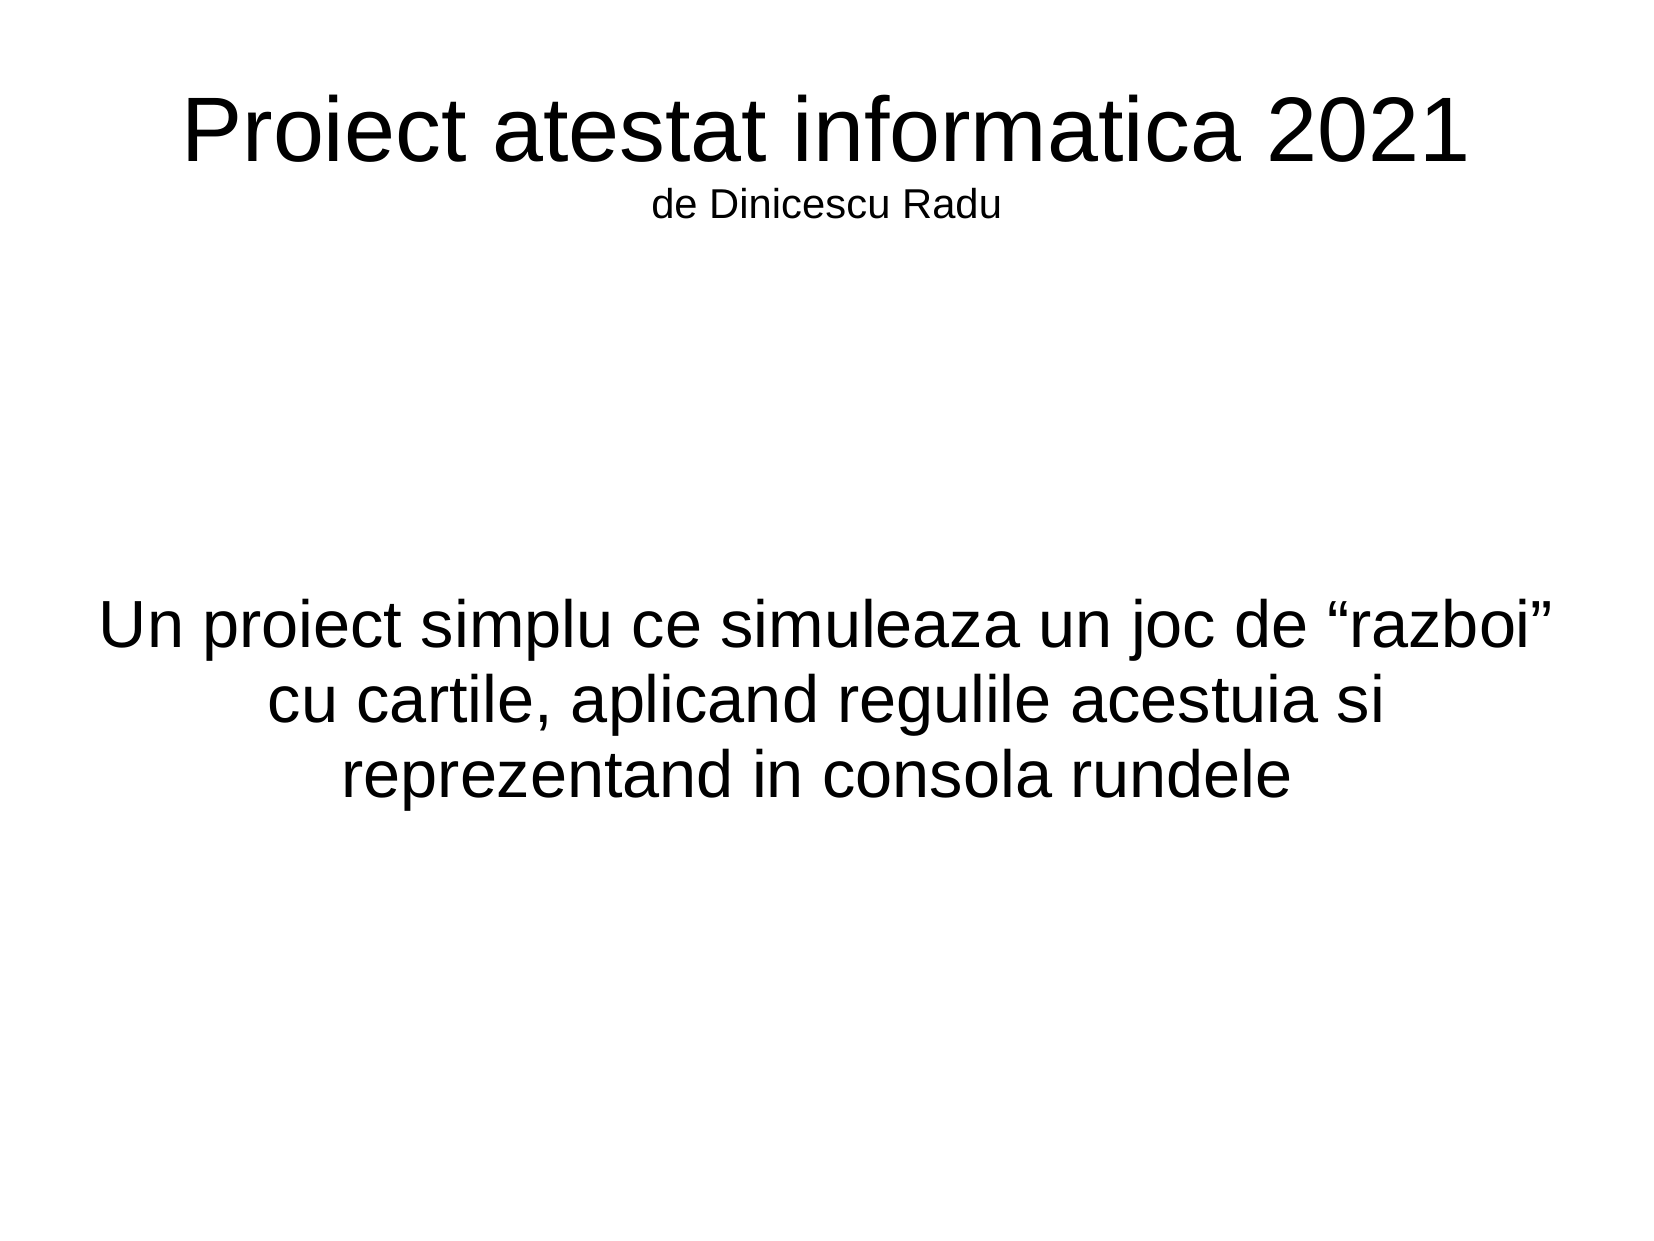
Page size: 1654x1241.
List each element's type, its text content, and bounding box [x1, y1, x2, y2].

subtitle Un proiect simplu ce simuleaza un joc de “razboi” cu cartile, aplicand regulile acestuia si reprezentand in consola rundele [82, 290, 1571, 1109]
title Proiect atestat informatica 2021 de Dinicescu Radu [82, 49, 1571, 257]
